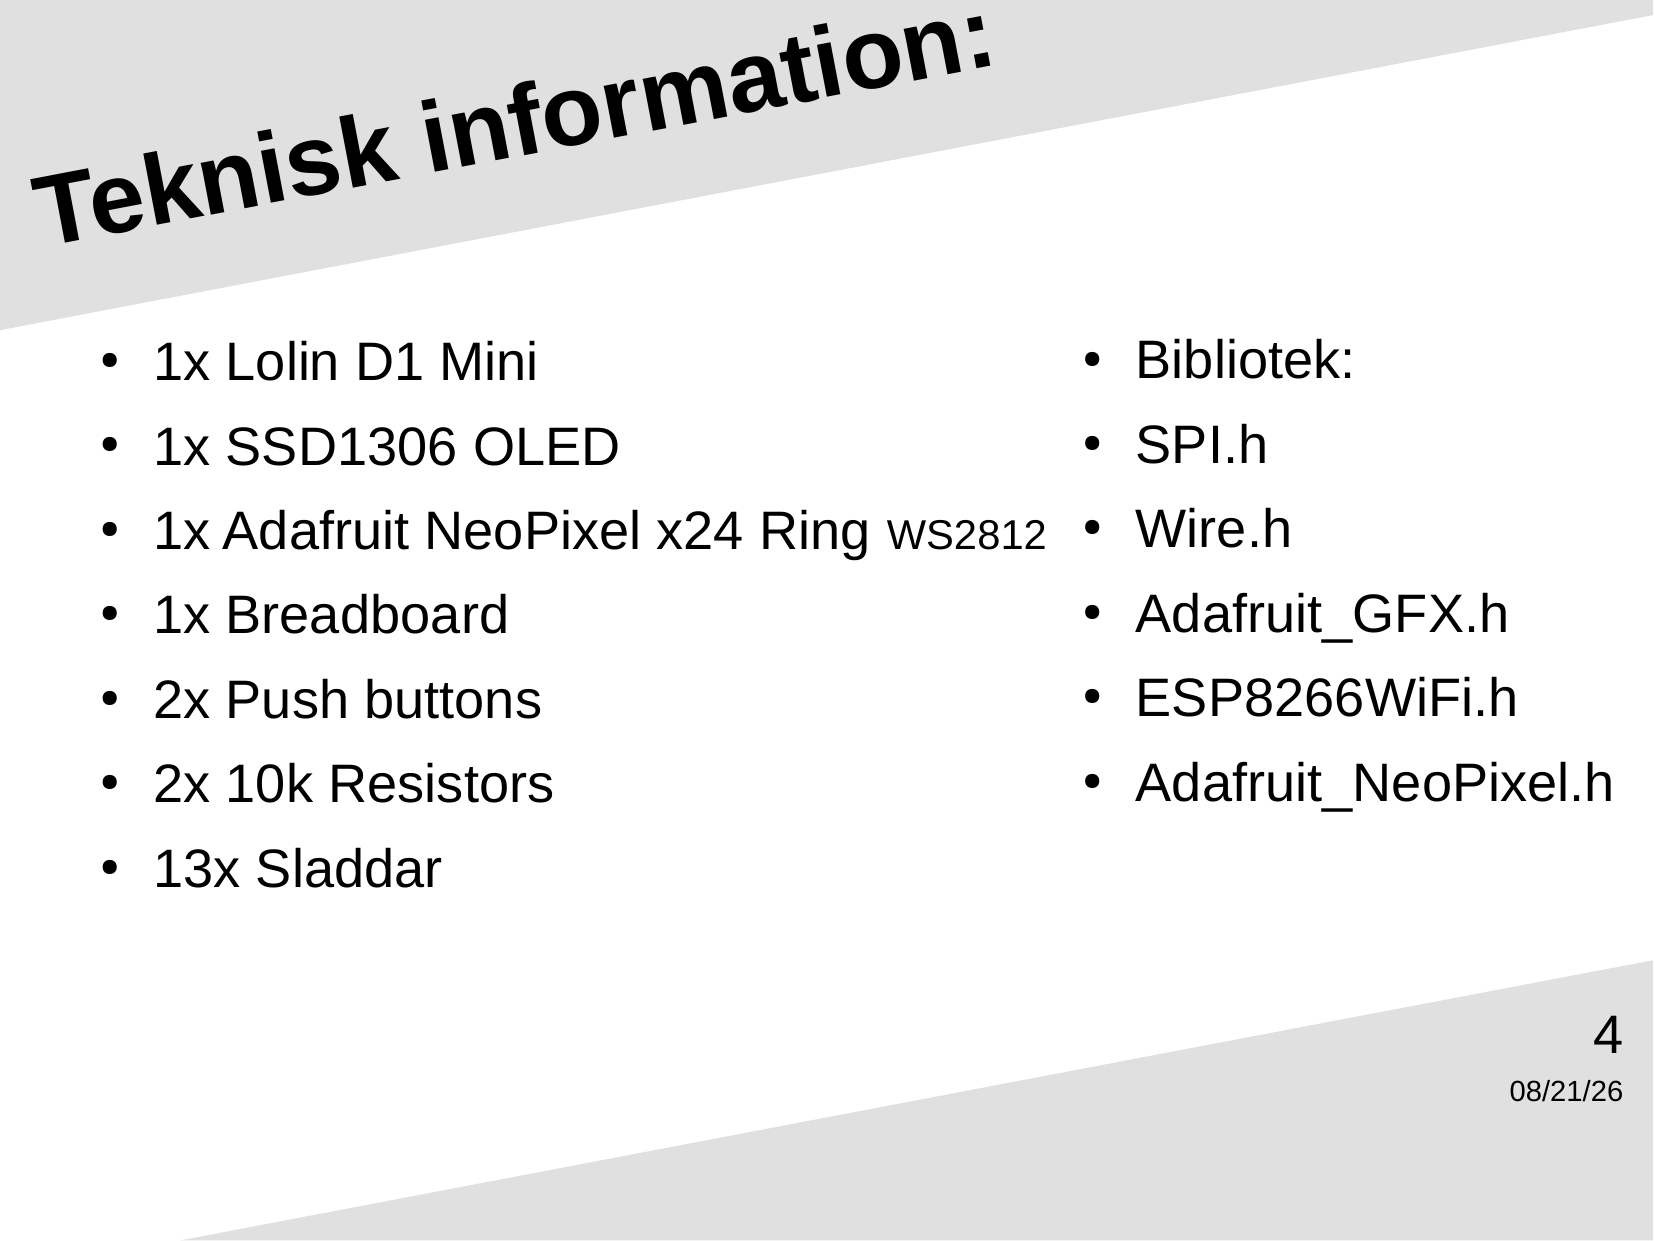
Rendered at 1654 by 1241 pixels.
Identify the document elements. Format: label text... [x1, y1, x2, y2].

list 1x Lolin D1 Mini 1x SSD1306 OLED 1x Adafruit NeoPixel x24 Ring WS2812 1x Breadboard 2x Push buttons 2x 10k Resistors 13x Sladdar [82, 331, 1111, 1052]
title Teknisk information: [16, 0, 1518, 315]
list Bibliotek: SPI.h Wire.h Adafruit_GFX.h ESP8266WiFi.h Adafruit_NeoPixel.h [1065, 330, 1643, 1050]
